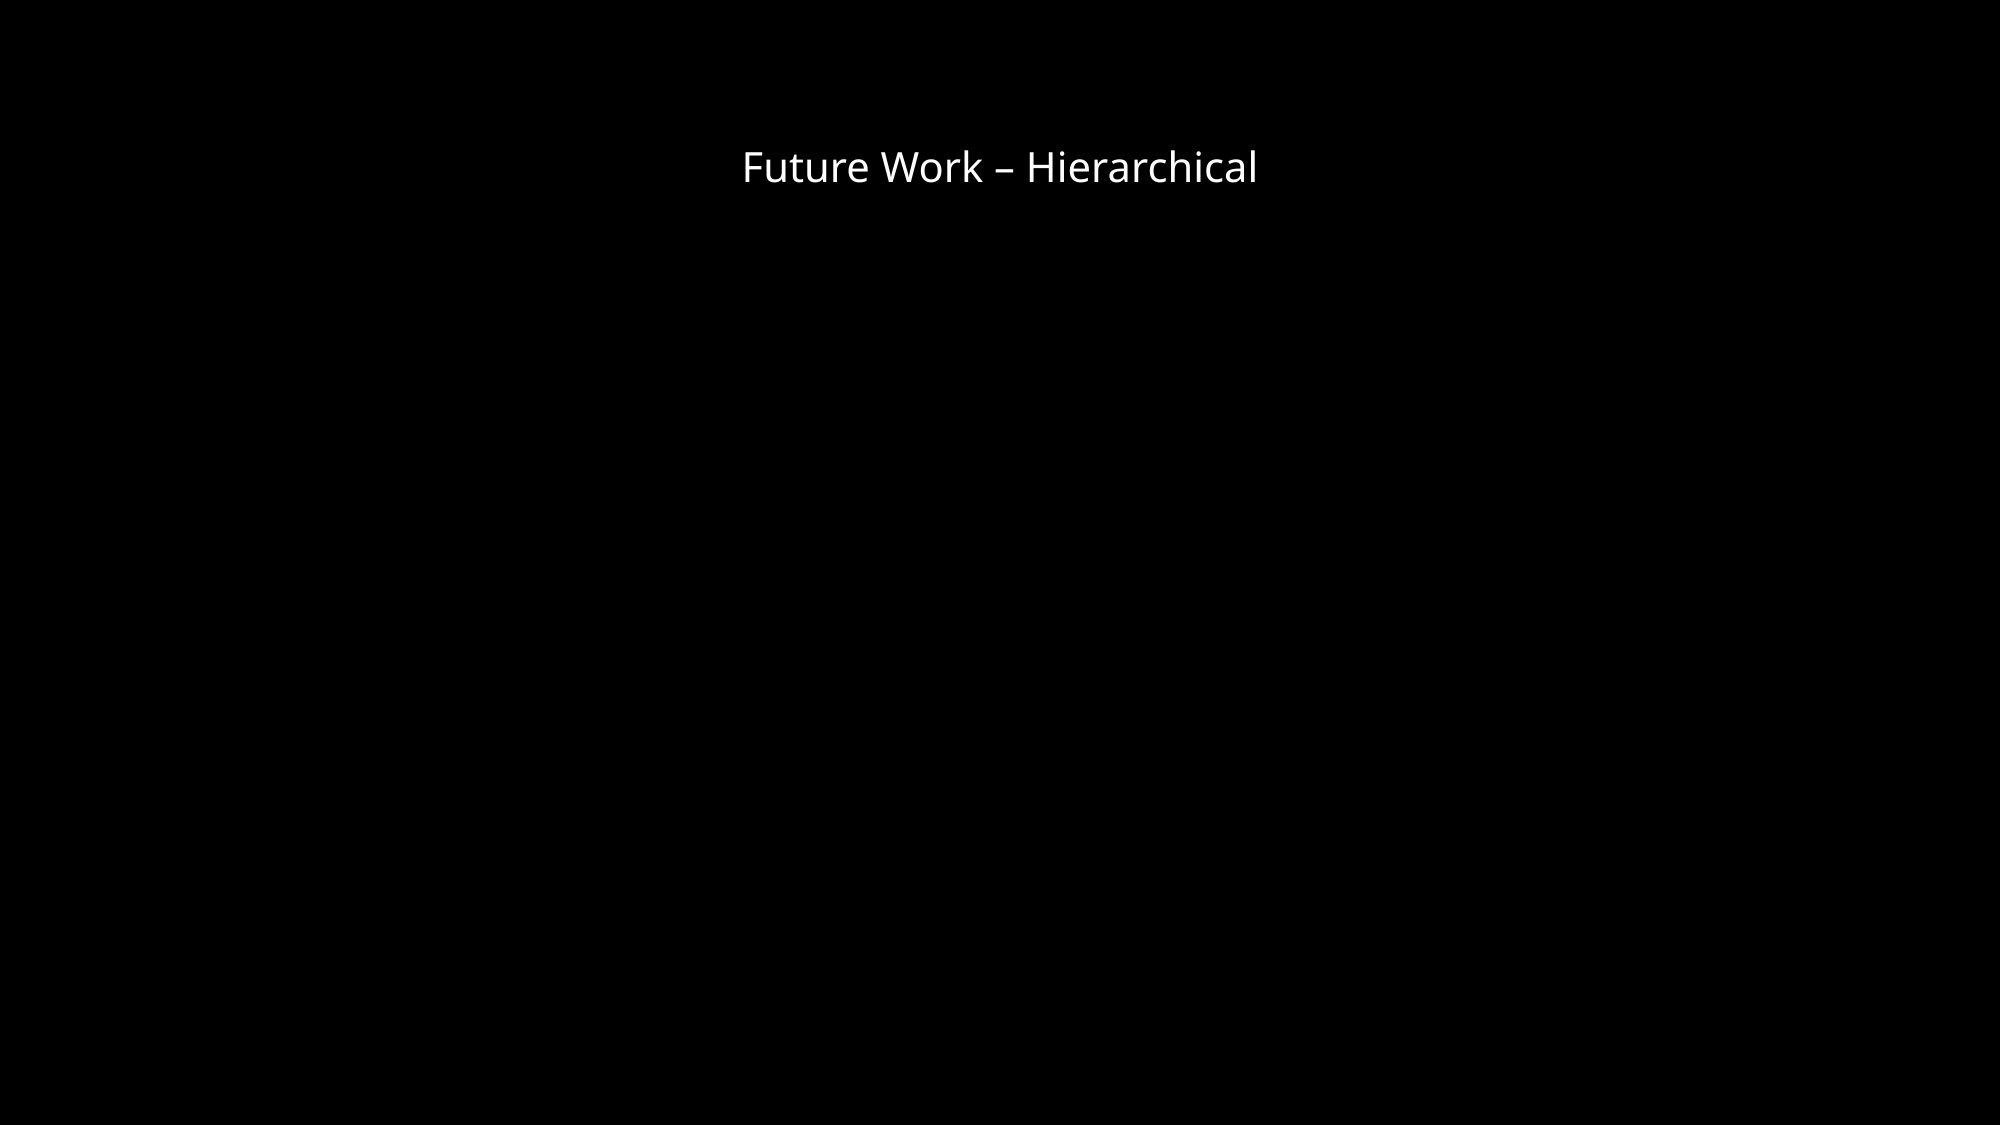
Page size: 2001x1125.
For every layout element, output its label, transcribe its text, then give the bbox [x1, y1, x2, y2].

title Future Work – Hierarchical [137, 59, 1863, 278]
